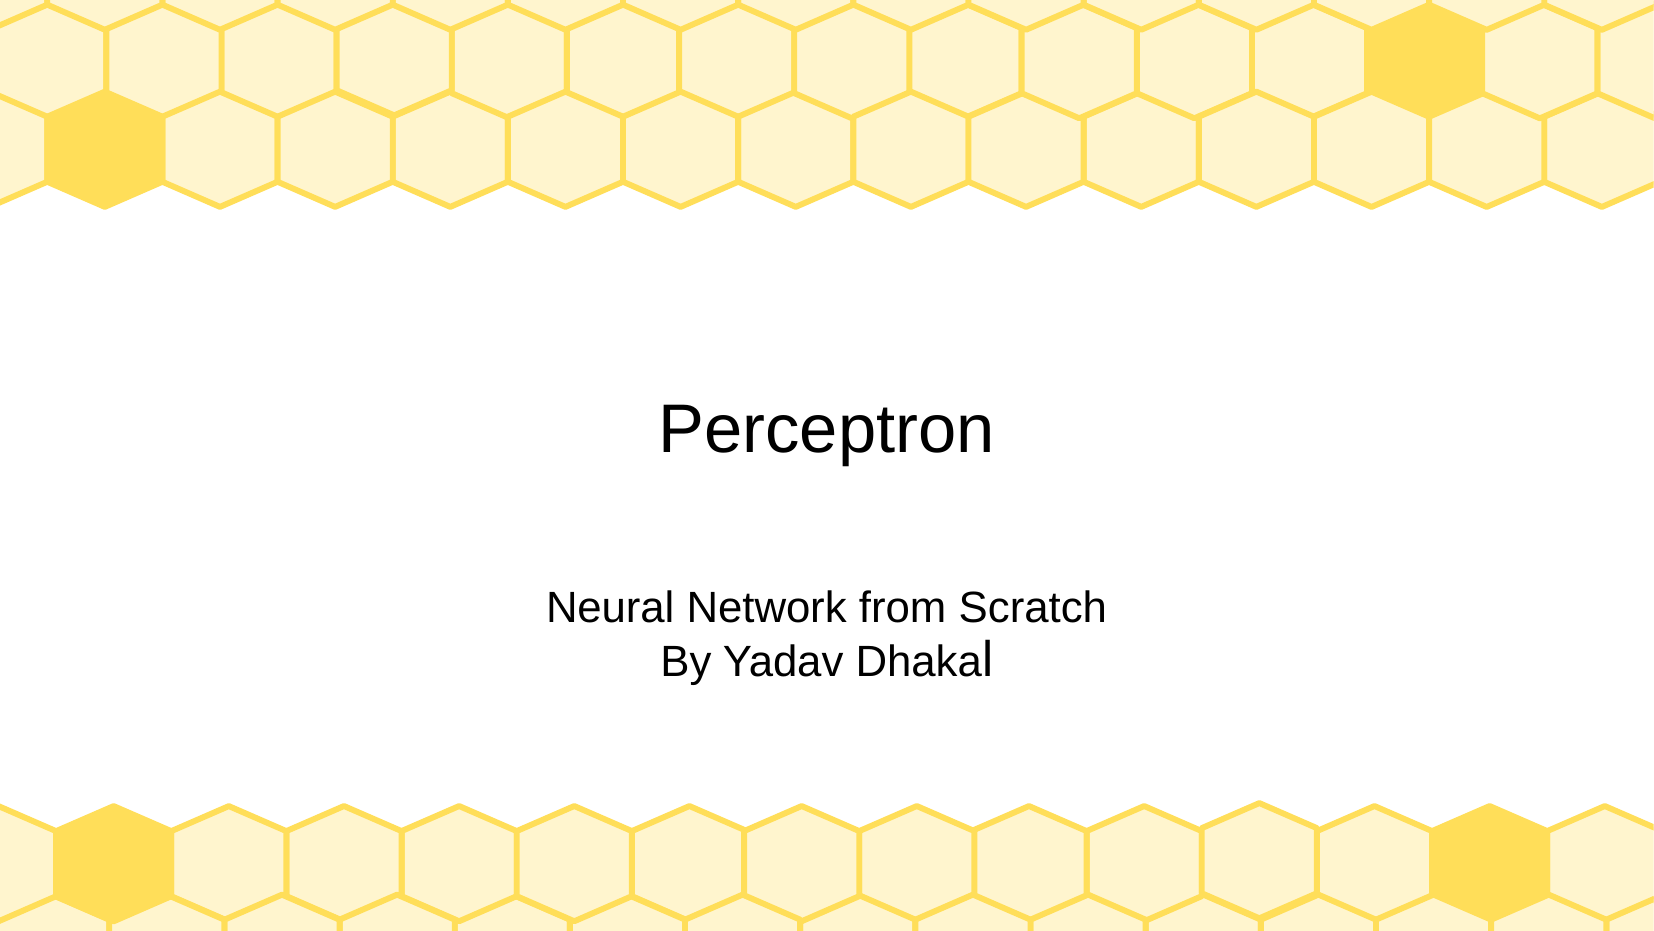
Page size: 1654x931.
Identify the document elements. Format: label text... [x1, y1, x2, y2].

title Perceptron [88, 324, 1565, 532]
subtitle Neural Network from Scratch By Yadav Dhakal [88, 561, 1565, 709]
